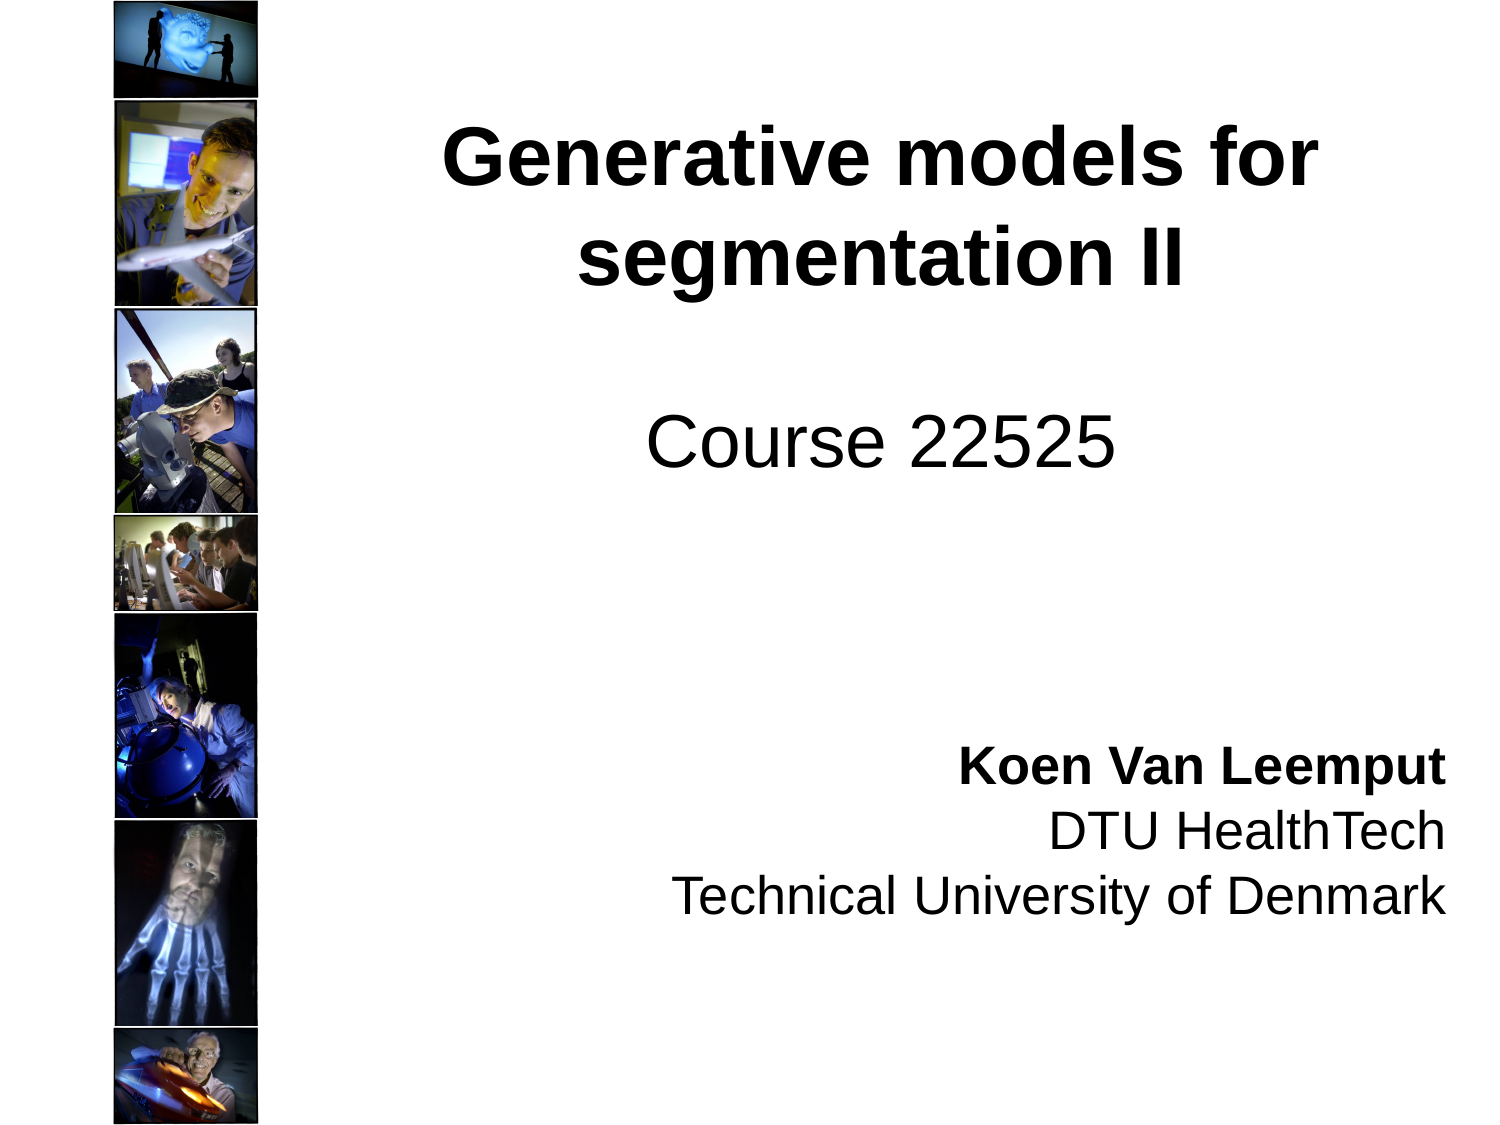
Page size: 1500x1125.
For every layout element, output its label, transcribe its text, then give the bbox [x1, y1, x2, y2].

title Generative models for segmentation II Course 22525 [262, 95, 1500, 581]
picture [112, 0, 259, 1125]
title Koen Van Leemput DTU HealthTech Technical University of Denmark [262, 722, 1463, 933]
